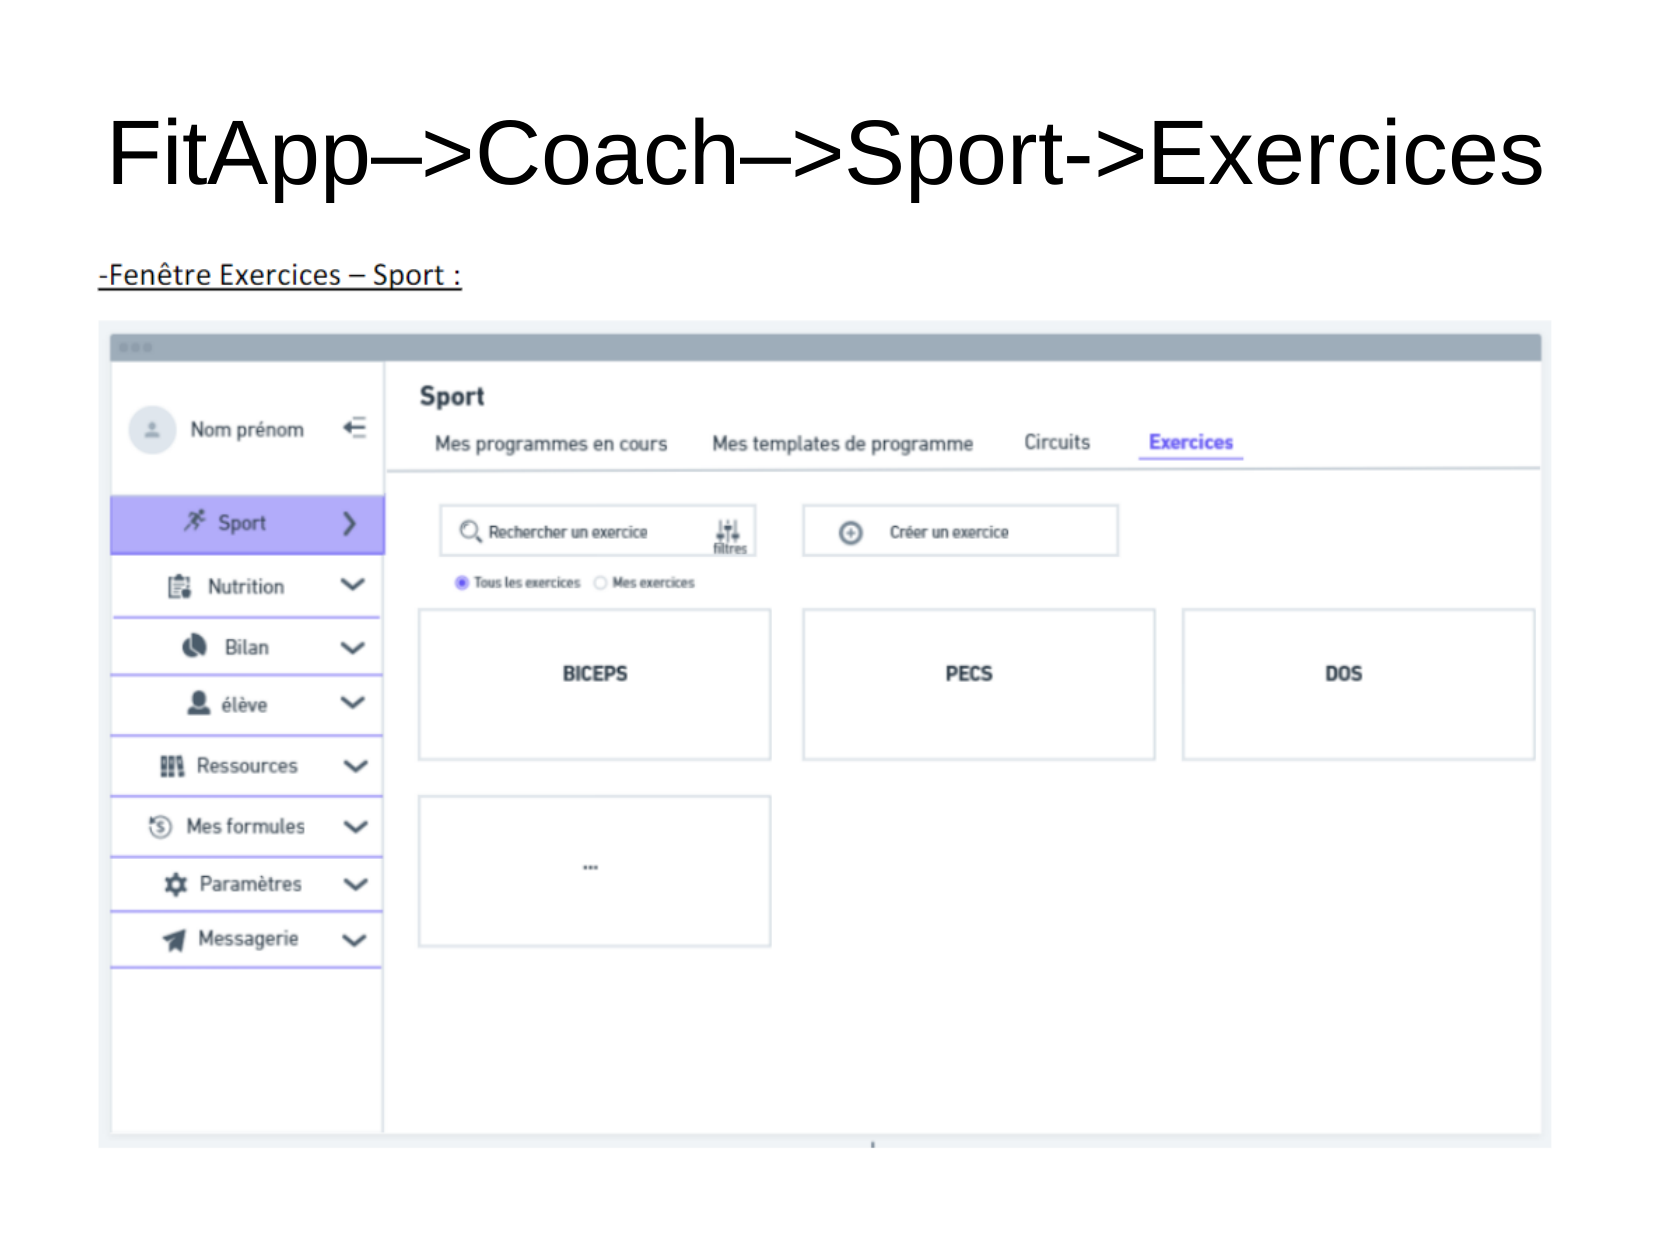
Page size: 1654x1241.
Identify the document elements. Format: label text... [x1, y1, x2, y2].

picture [82, 251, 1571, 1158]
title FitApp–>Coach–>Sport->Exercices [82, 49, 1571, 251]
